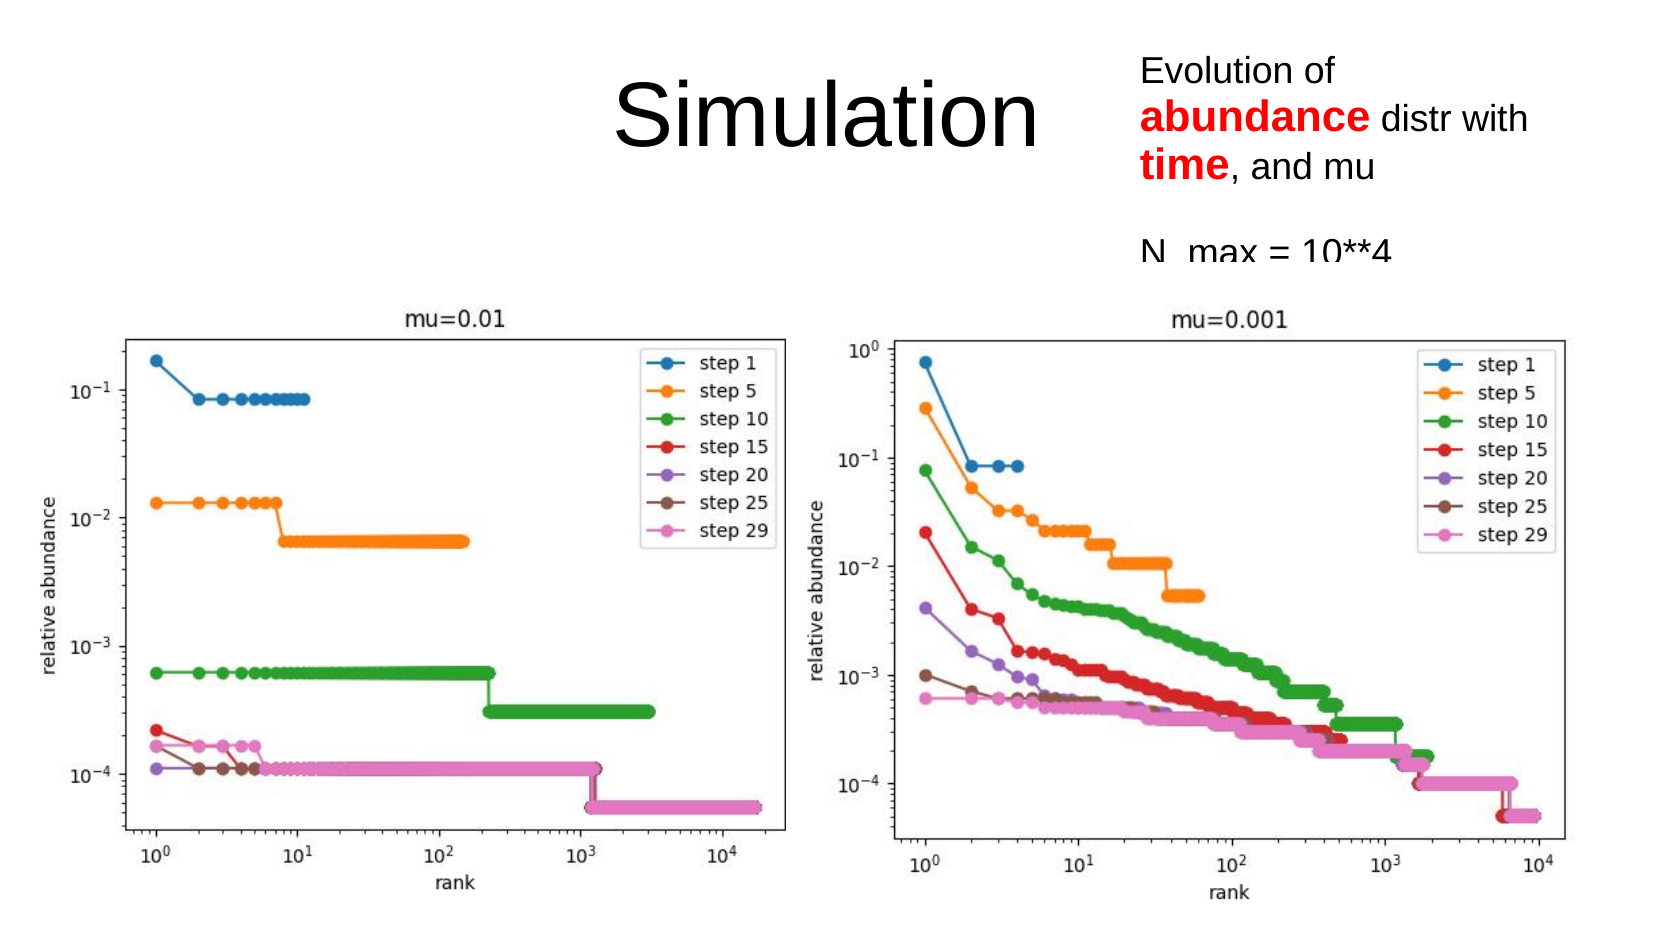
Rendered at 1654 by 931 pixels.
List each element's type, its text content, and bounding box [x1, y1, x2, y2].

text_box Evolution of abundance distr with time, and mu N_max = 10**4 [1125, 42, 1576, 262]
picture [19, 262, 1651, 910]
title Simulation [82, 37, 1571, 193]
